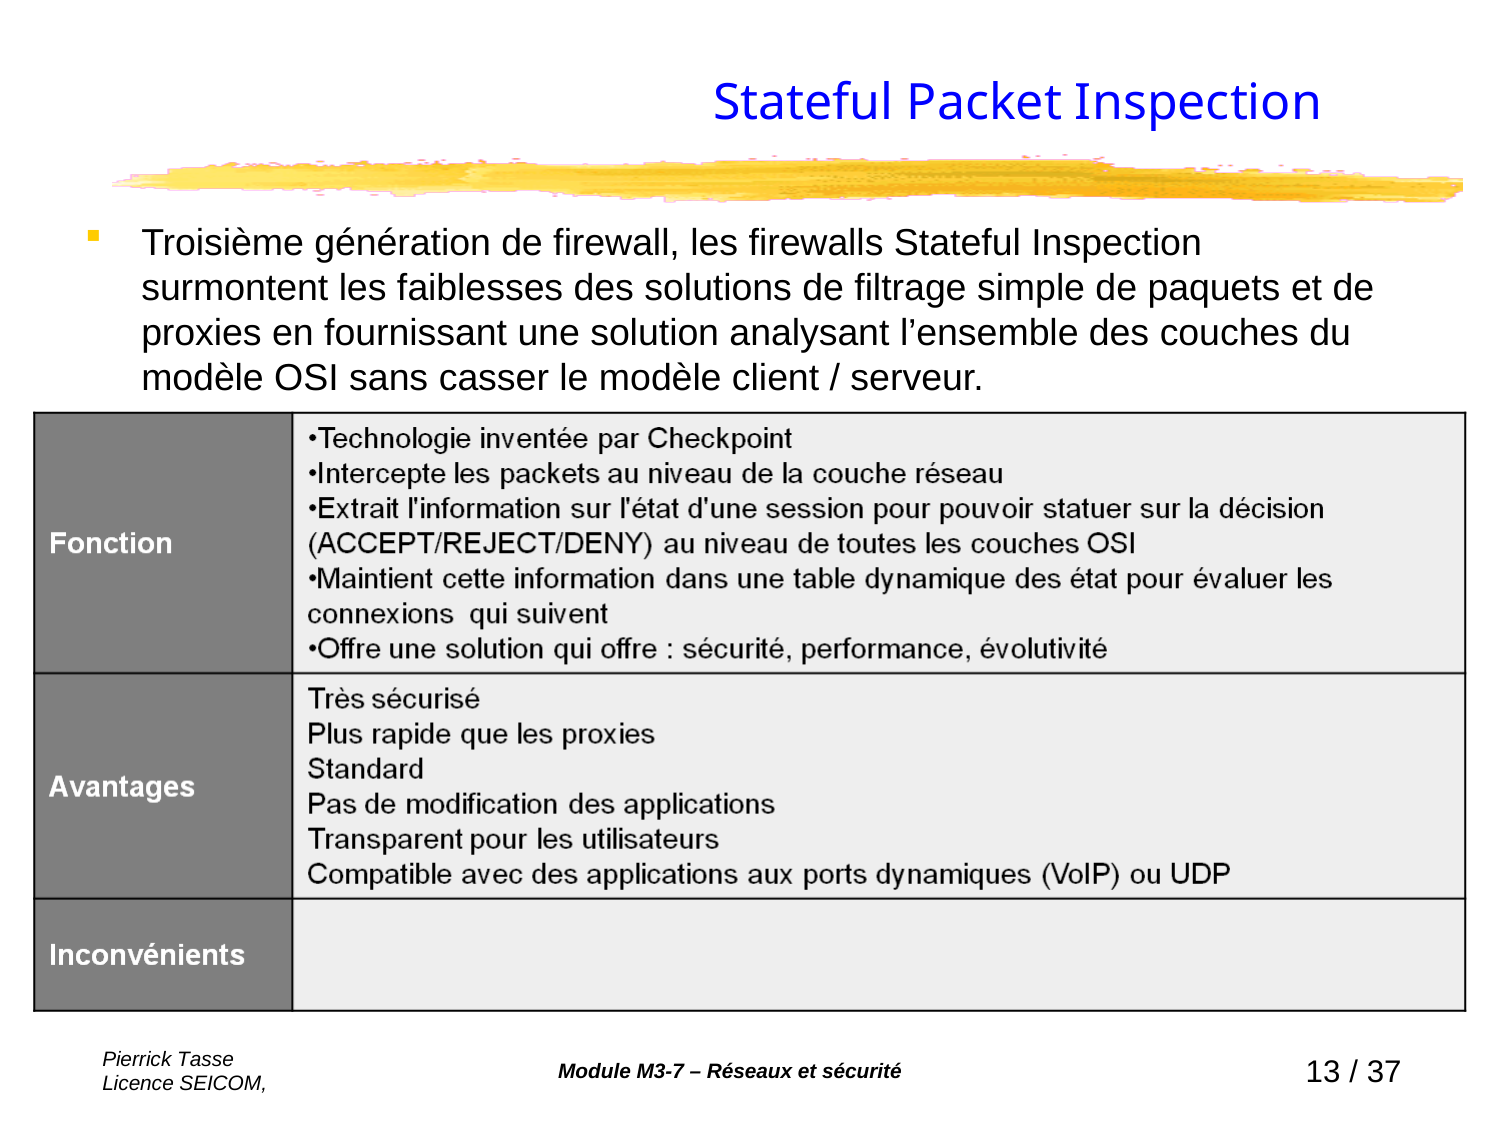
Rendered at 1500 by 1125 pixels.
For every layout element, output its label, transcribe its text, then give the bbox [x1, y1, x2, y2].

title Stateful Packet Inspection [62, 37, 1338, 138]
picture [112, 149, 1463, 213]
list Troisième génération de firewall, les firewalls Stateful Inspection surmontent les faiblesses des solutions de filtrage simple de paquets et de proxies en fournissant une solution analysant l’ensemble des couches du modèle OSI sans casser le modèle client / serveur. [69, 210, 1412, 401]
picture [22, 401, 1477, 1022]
